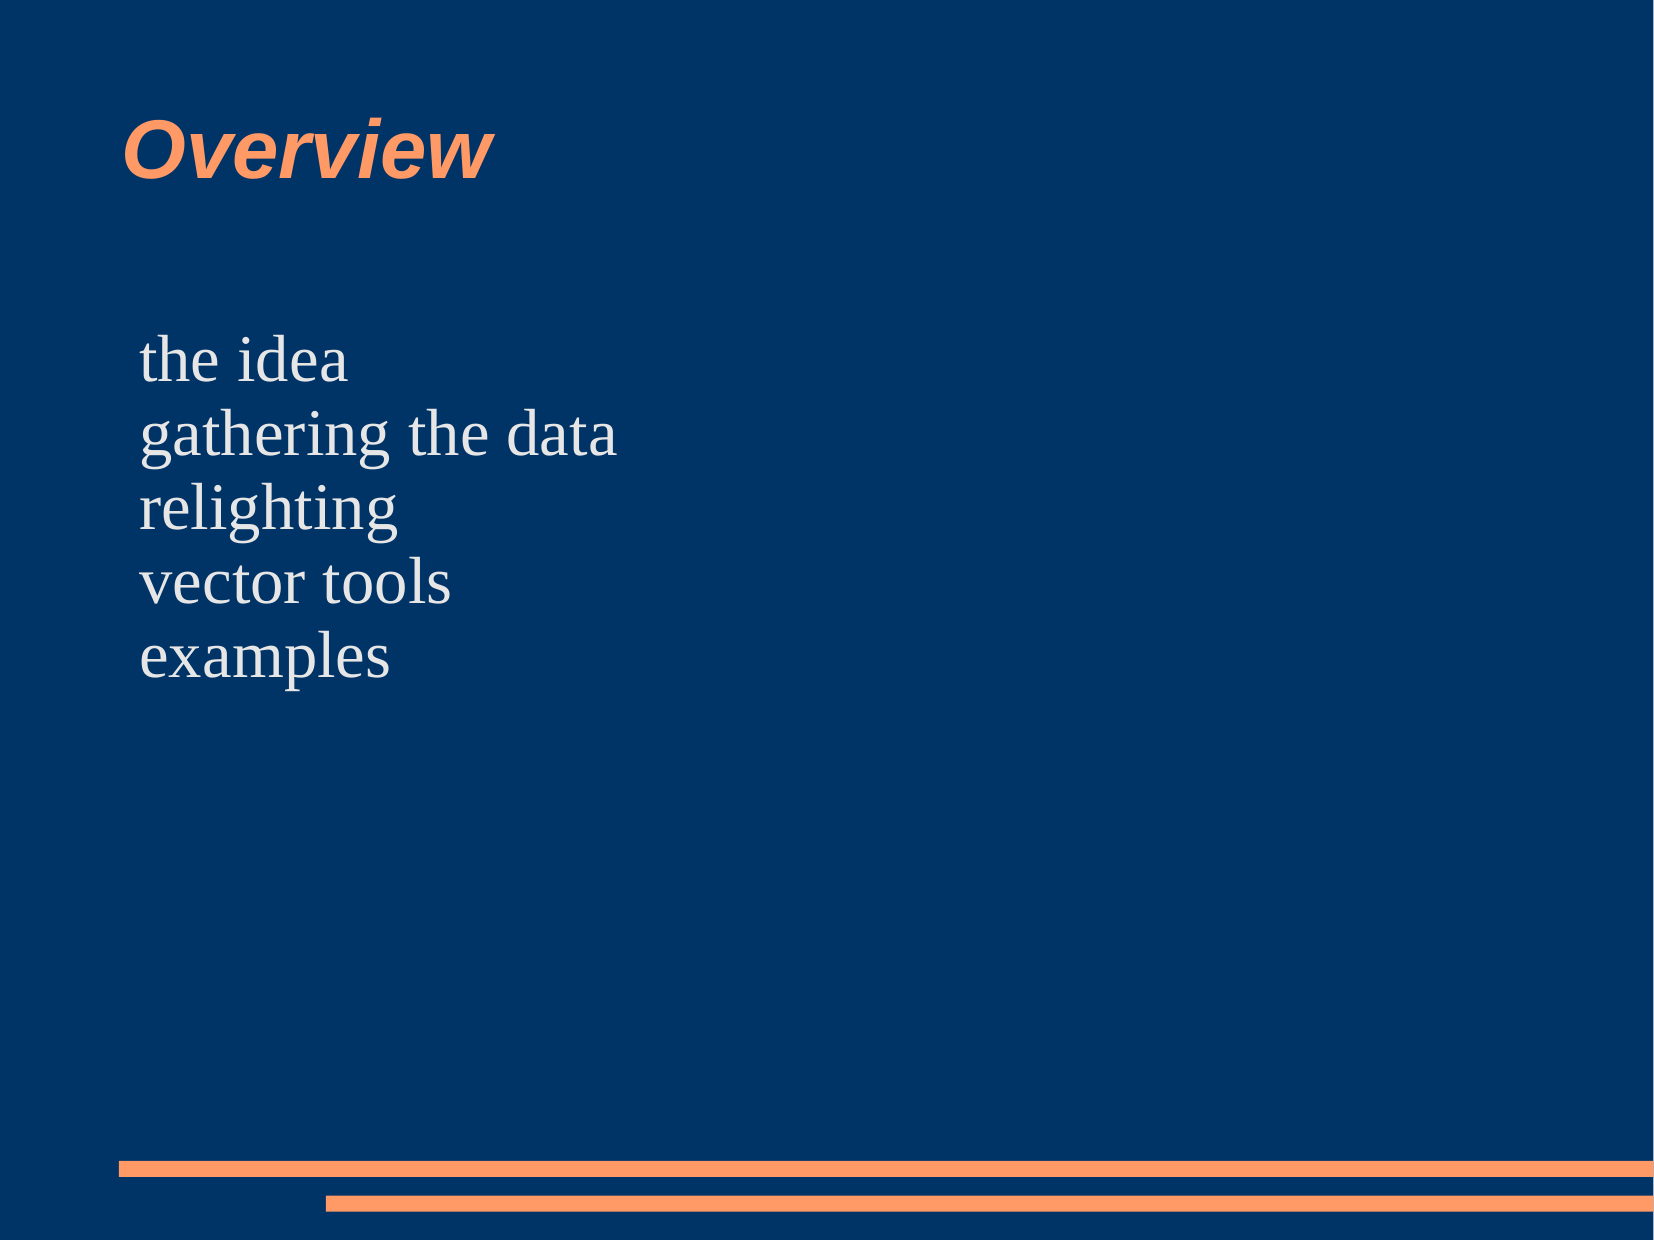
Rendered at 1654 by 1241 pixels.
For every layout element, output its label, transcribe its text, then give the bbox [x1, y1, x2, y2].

title Overview [121, 46, 1534, 254]
list the idea gathering the data relighting vector tools examples [121, 322, 1561, 1118]
